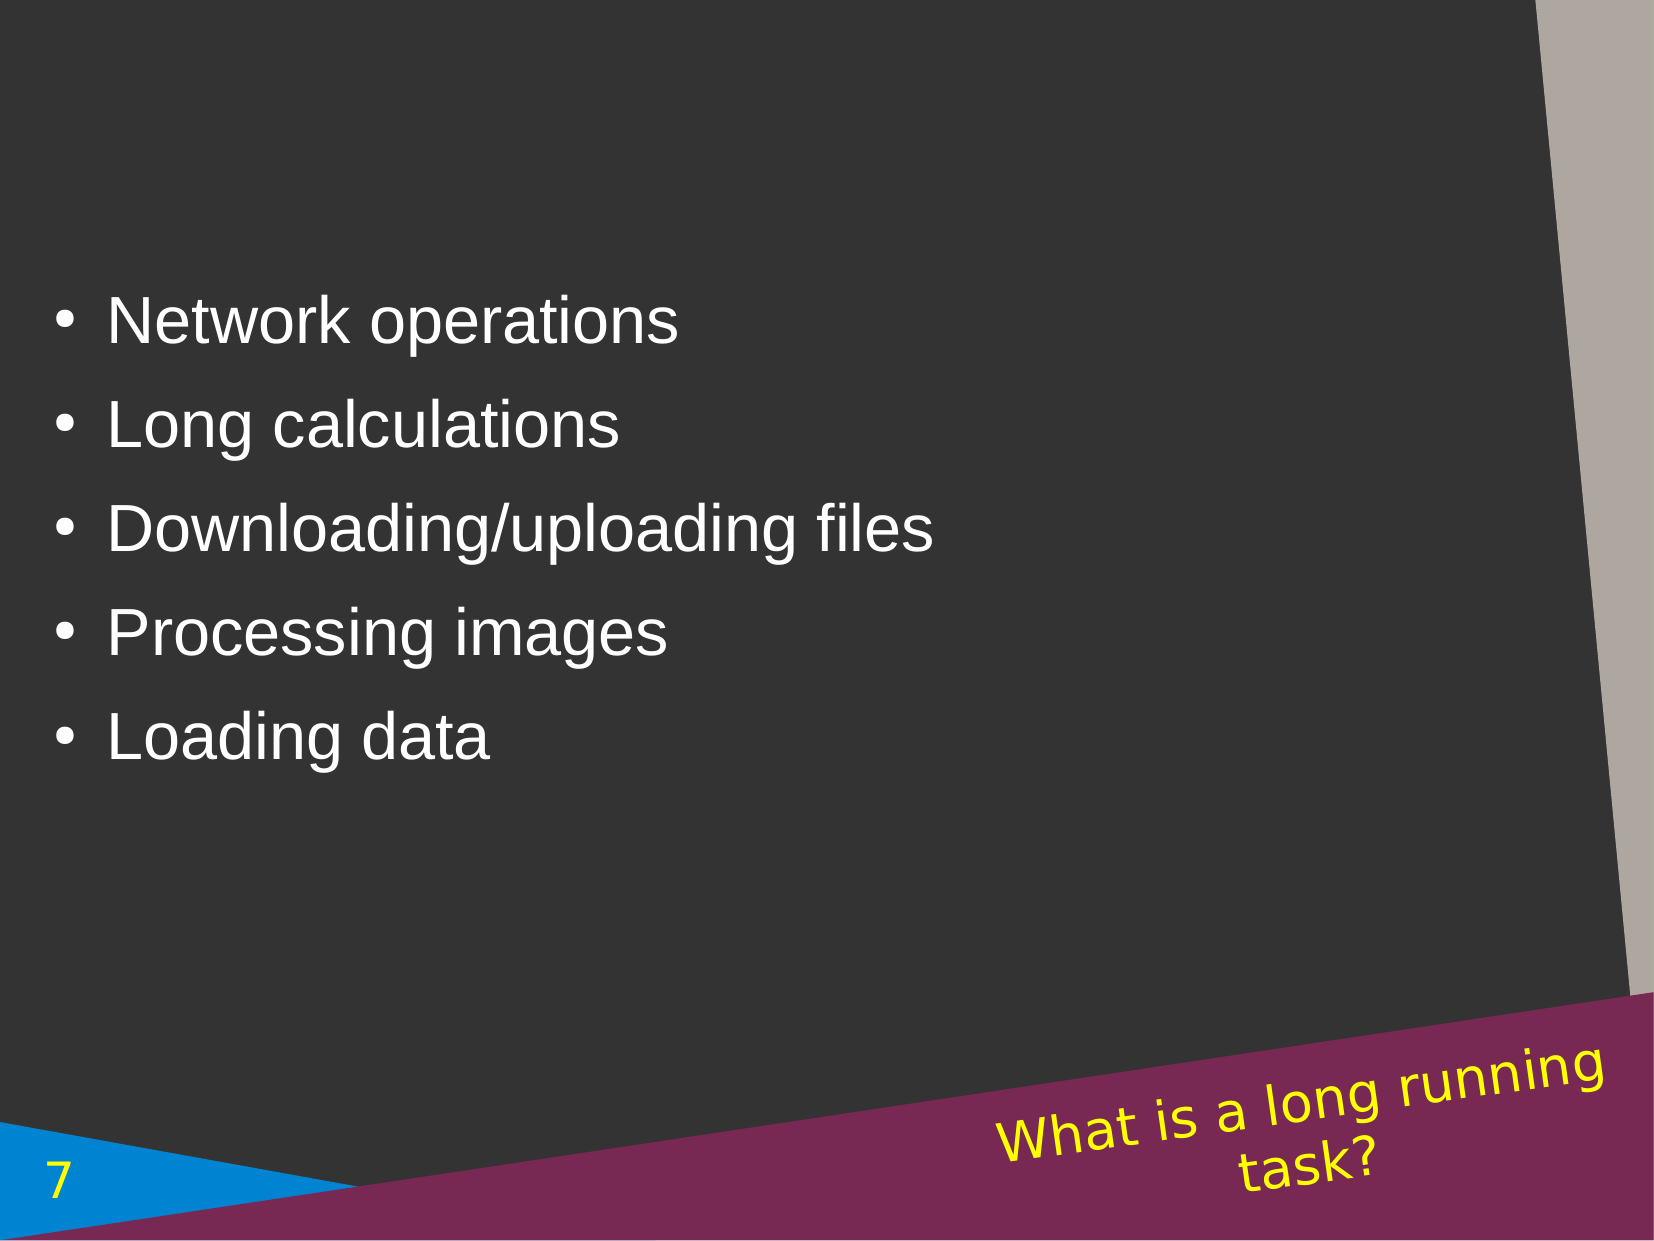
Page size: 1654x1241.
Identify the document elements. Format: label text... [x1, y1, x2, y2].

title What is a long running task? [956, 995, 1654, 1241]
list Network operations Long calculations Downloading/uploading files Processing images Loading data [35, 61, 1524, 996]
